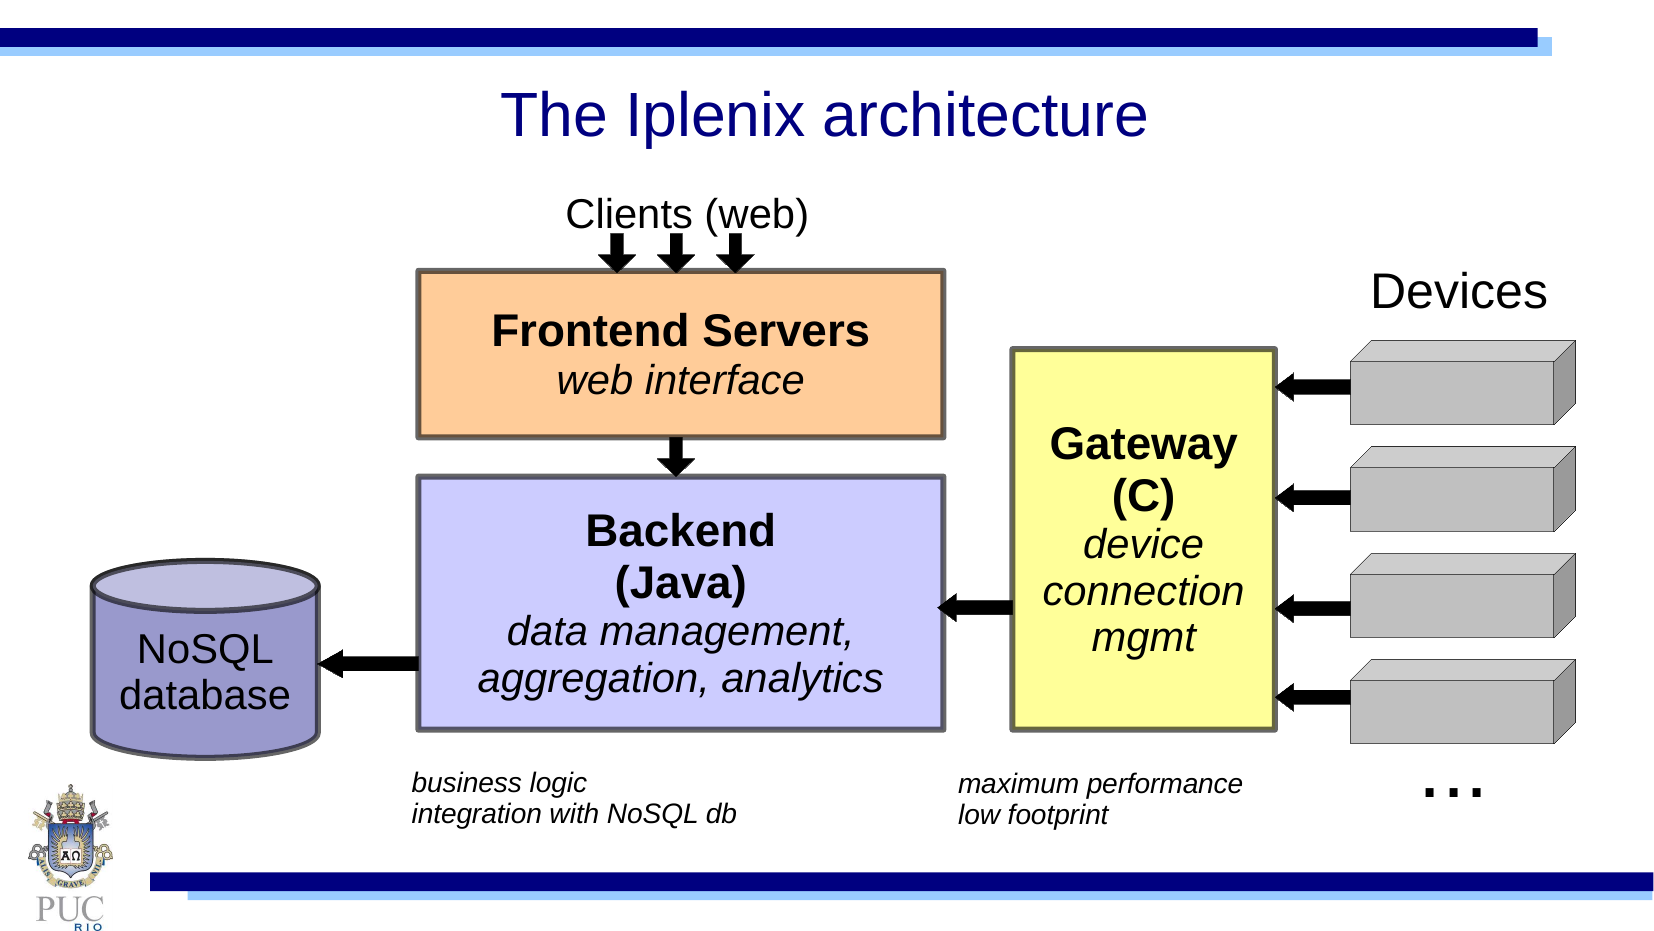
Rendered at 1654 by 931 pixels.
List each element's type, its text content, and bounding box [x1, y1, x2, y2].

text_box Devices [1355, 256, 1564, 327]
text_box Gateway (C) device connection mgmt [1012, 349, 1275, 730]
text_box [1275, 553, 1576, 638]
text_box Clients (web) [550, 183, 851, 245]
text_box [1275, 659, 1576, 744]
text_box Backend (Java) data management, aggregation, analytics [418, 476, 944, 730]
text_box [1275, 340, 1576, 425]
picture [28, 784, 113, 931]
text_box [317, 649, 419, 678]
text_box NoSQL database [92, 588, 318, 758]
text_box [937, 593, 1013, 622]
text_box [657, 233, 695, 273]
text_box Frontend Servers web interface [418, 270, 944, 438]
text_box [657, 437, 695, 477]
text_box [1275, 446, 1576, 532]
text_box [716, 233, 755, 273]
title The Iplenix architecture [37, 37, 1613, 193]
text_box ... [1404, 714, 1558, 823]
text_box [598, 233, 636, 273]
text_box business logic integration with NoSQL db [396, 759, 753, 837]
text_box maximum performance low footprint [943, 760, 1259, 839]
